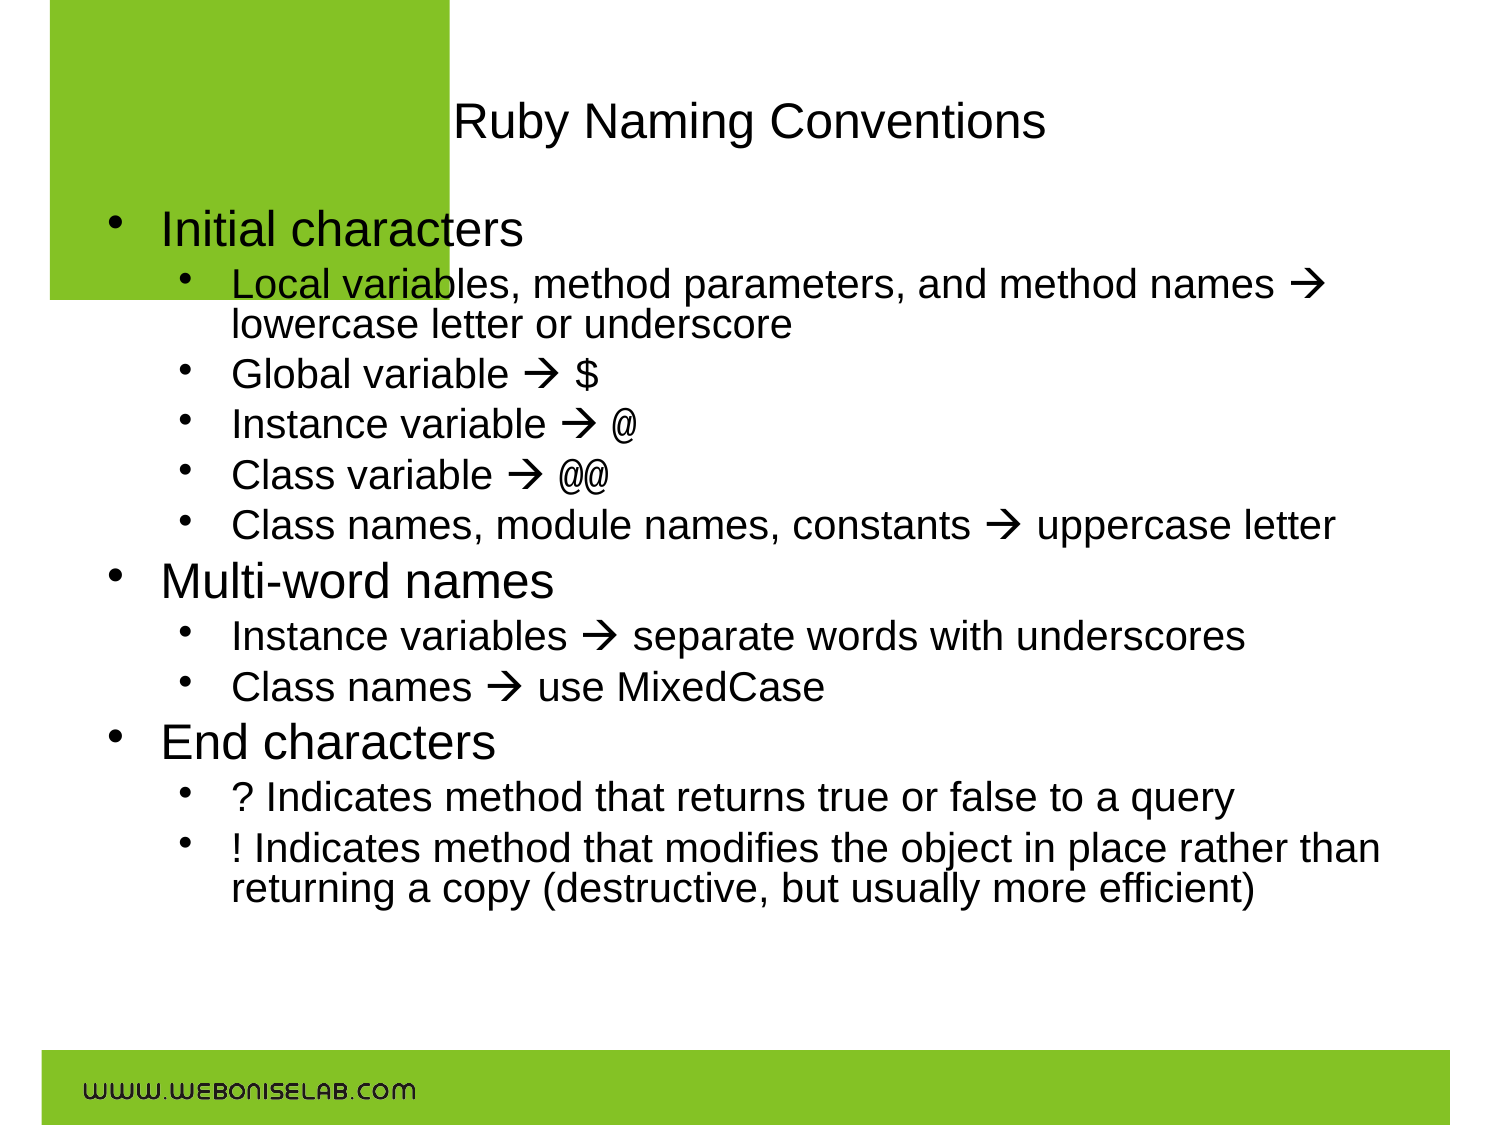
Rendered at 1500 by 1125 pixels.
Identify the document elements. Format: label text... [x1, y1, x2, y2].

title Ruby Naming Conventions [75, 62, 1426, 175]
picture [83, 1083, 415, 1100]
list Initial characters Local variables, method parameters, and method names  lowercase letter or underscore Global variable  $ Instance variable  @ Class variable  @@ Class names, module names, constants  uppercase letter Multi-word names Instance variables  separate words with underscores Class names  use MixedCase End characters ? Indicates method that returns true or false to a query ! Indicates method that modifies the object in place rather than returning a copy (destructive, but usually more efficient) [75, 200, 1426, 1001]
